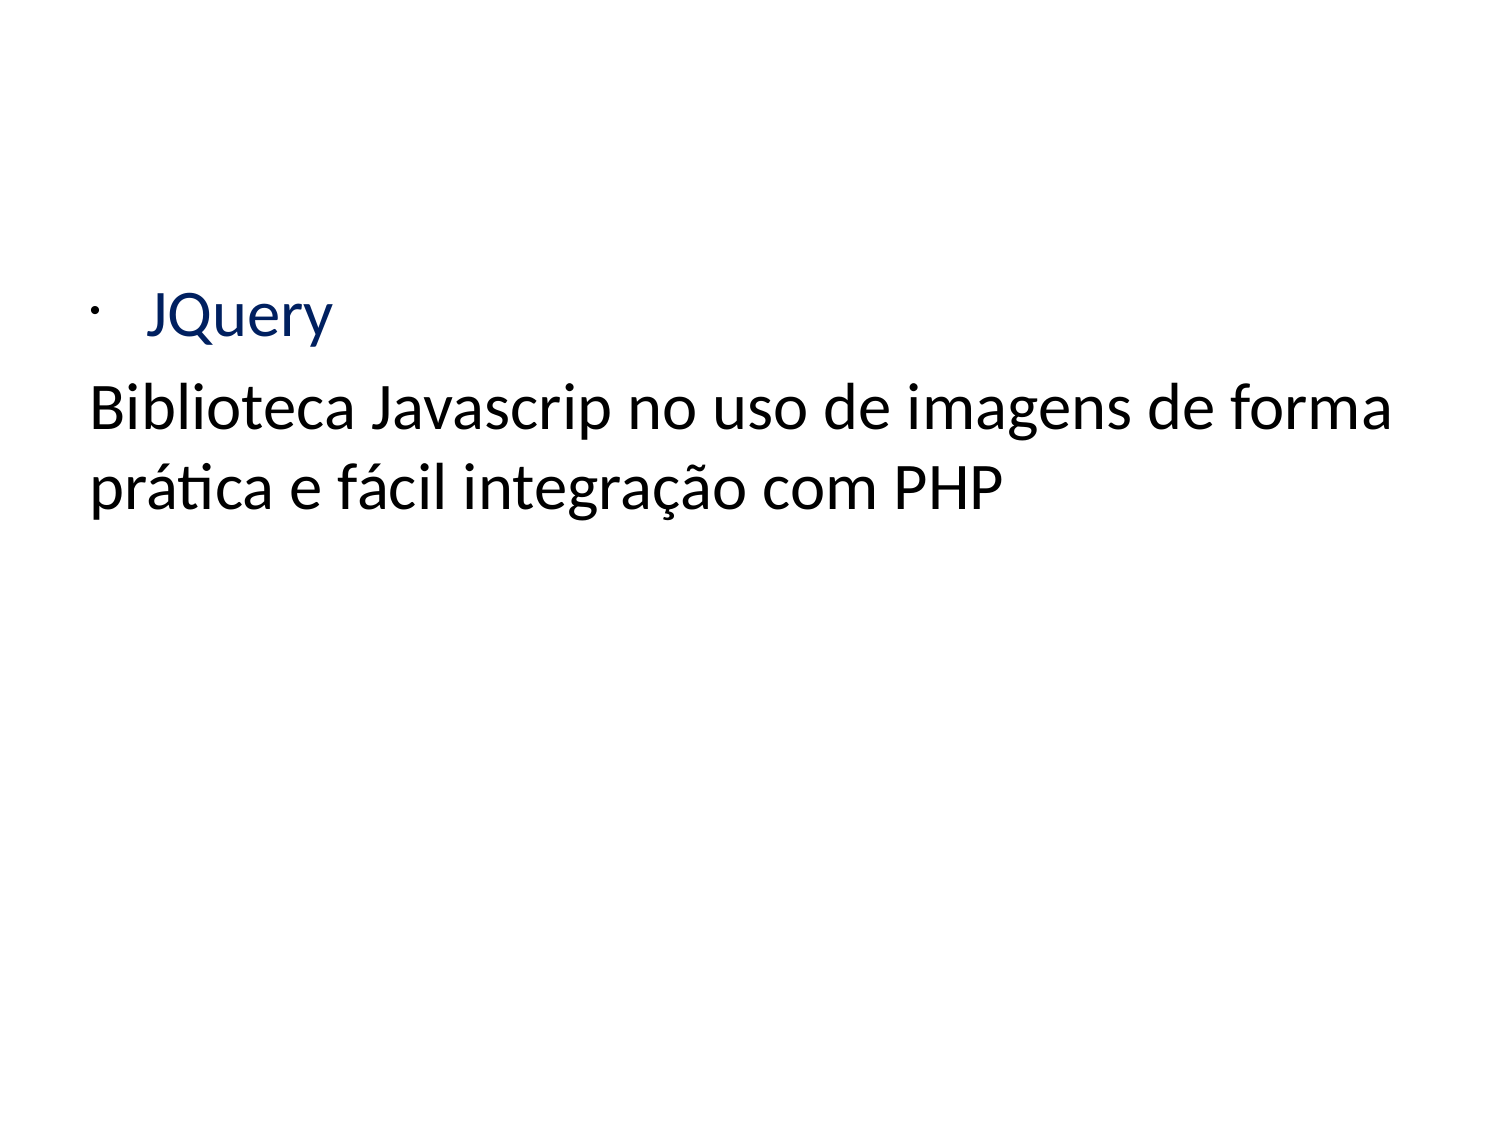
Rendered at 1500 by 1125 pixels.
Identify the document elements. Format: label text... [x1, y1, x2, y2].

list JQuery Biblioteca Javascrip no uso de imagens de forma prática e fácil integração com PHP [75, 262, 1425, 1005]
